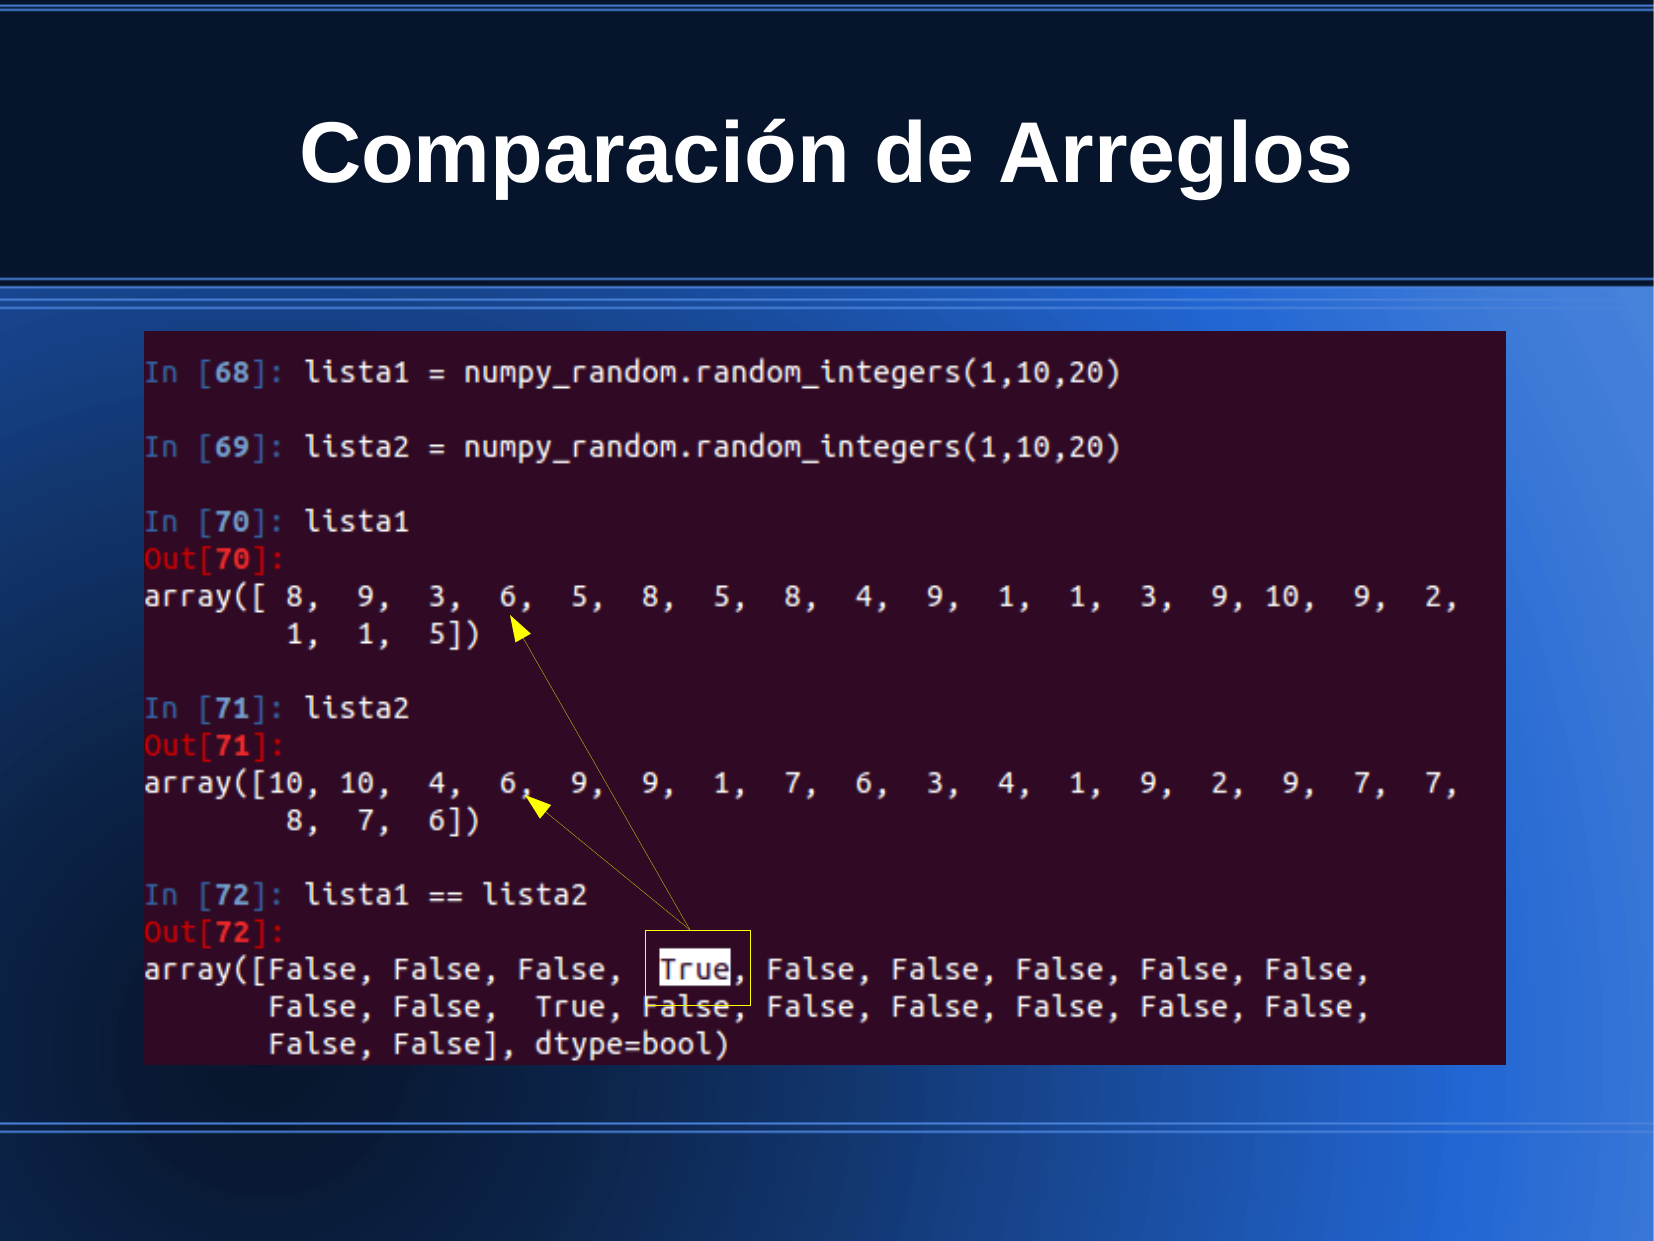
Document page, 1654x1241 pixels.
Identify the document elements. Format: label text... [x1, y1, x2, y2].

picture [0, 0, 1654, 1241]
title Comparación de Arreglos [82, 49, 1571, 257]
